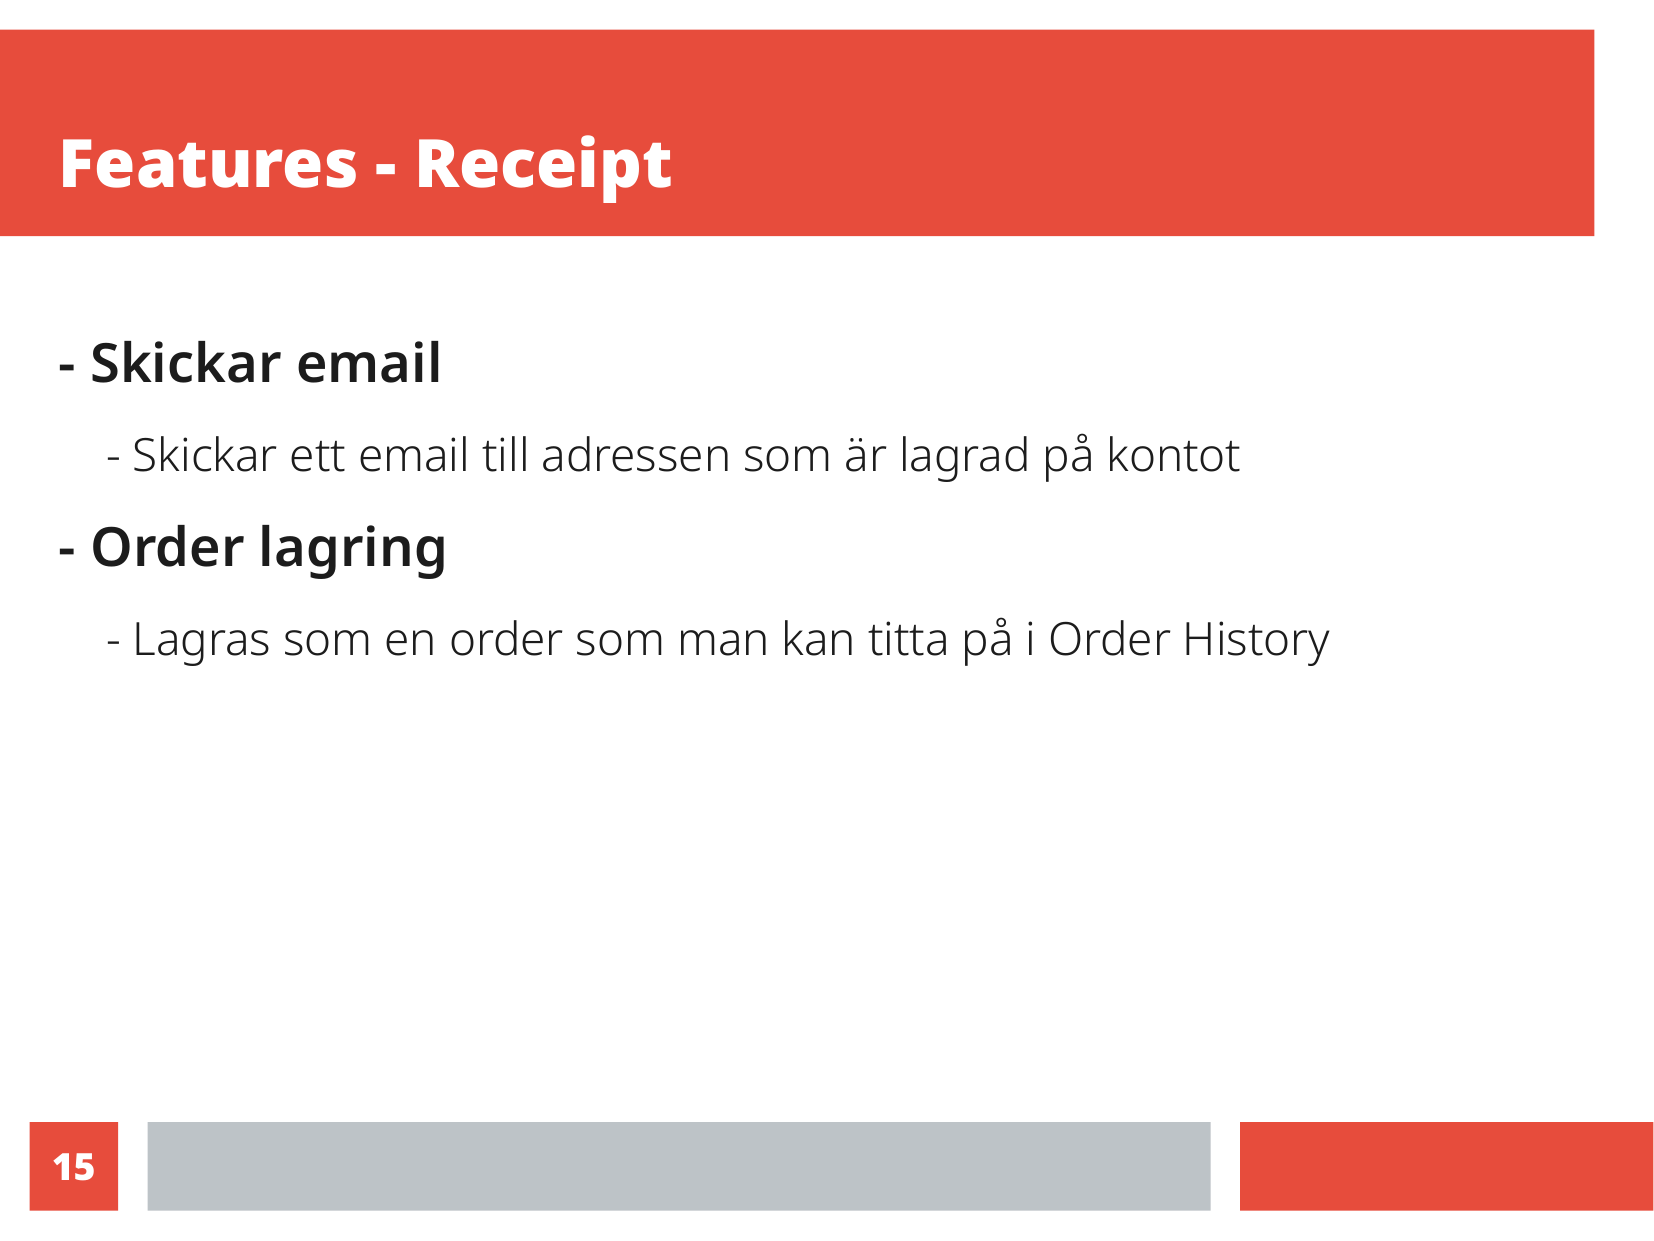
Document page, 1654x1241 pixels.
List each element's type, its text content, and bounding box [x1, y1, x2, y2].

list - Skickar email - Skickar ett email till adressen som är lagrad på kontot - Order lagring - Lagras som en order som man kan titta på i Order History [59, 324, 1565, 1093]
title Features - Receipt [59, 59, 1595, 207]
